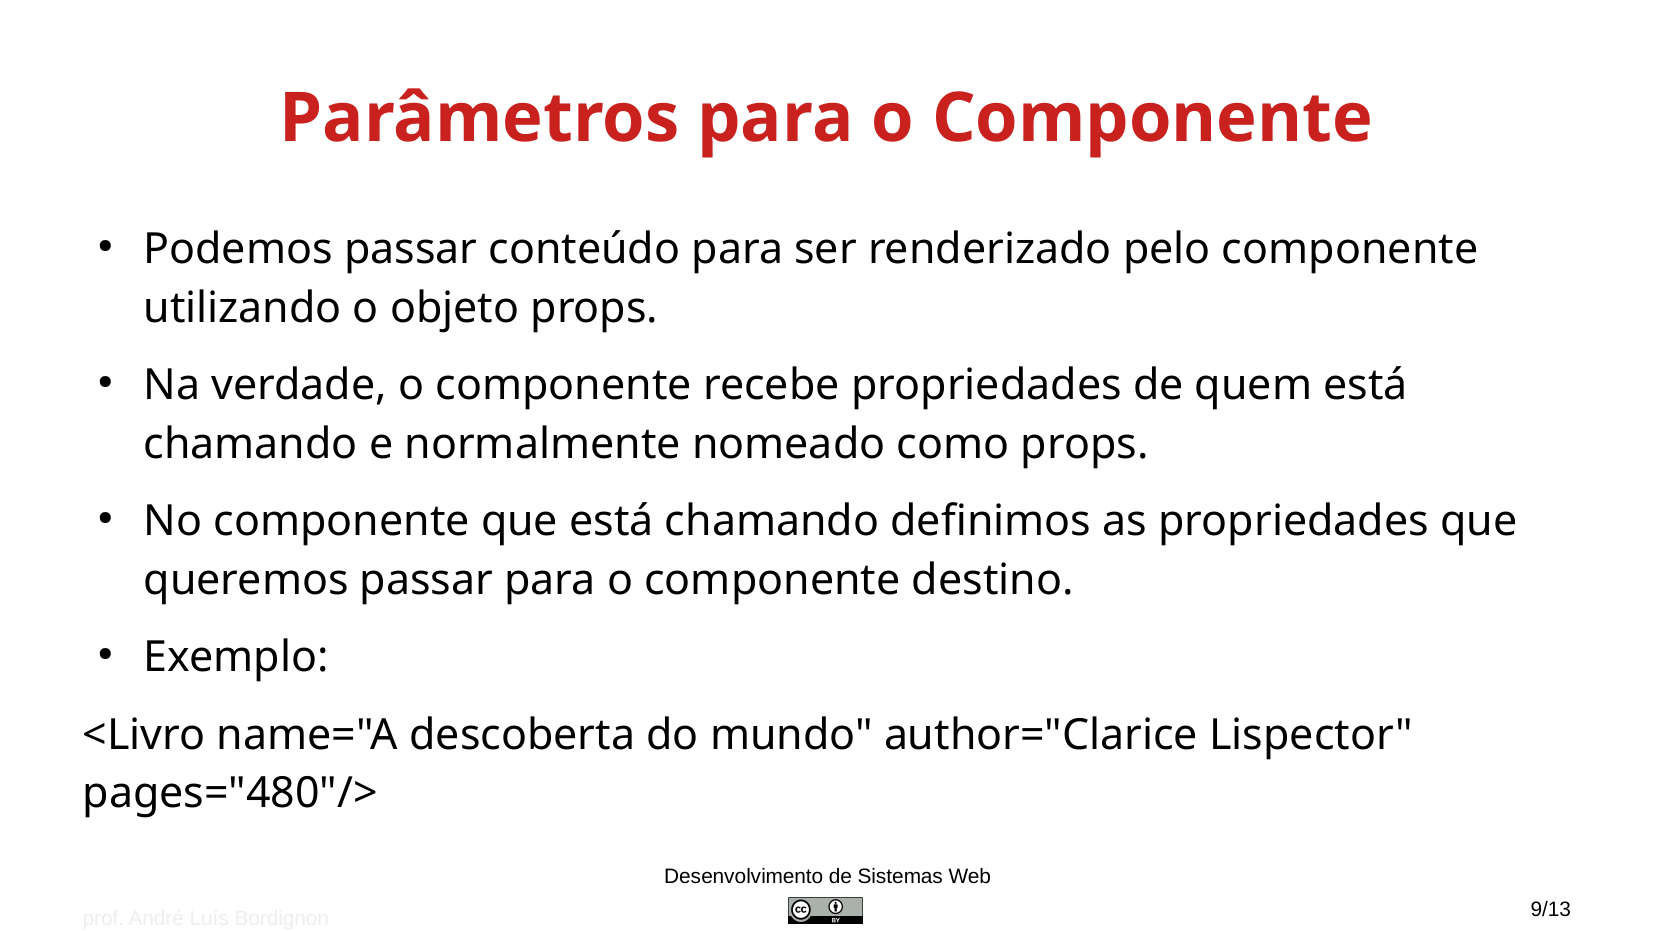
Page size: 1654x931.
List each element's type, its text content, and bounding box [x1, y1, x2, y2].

picture [788, 897, 863, 924]
list Podemos passar conteúdo para ser renderizado pelo componente utilizando o objeto props. Na verdade, o componente recebe propriedades de quem está chamando e normalmente nomeado como props. No componente que está chamando definimos as propriedades que queremos passar para o componente destino. Exemplo: <Livro name="A descoberta do mundo" author="Clarice Lispector" pages="480"/> [82, 217, 1571, 827]
title Parâmetros para o Componente [82, 37, 1571, 193]
